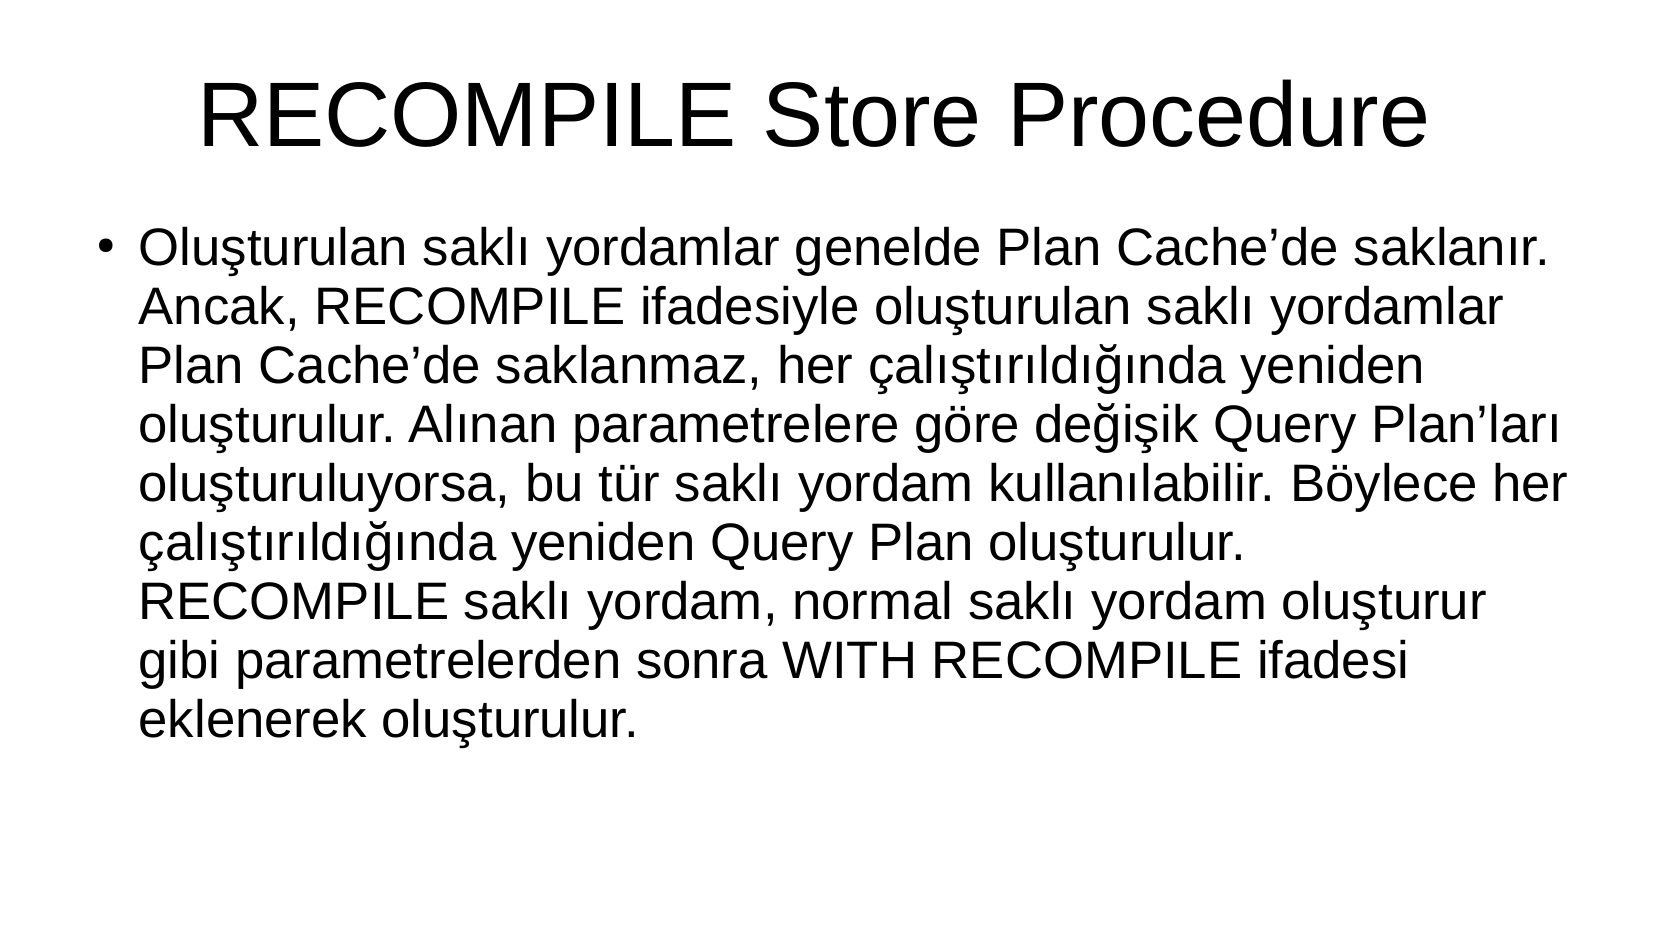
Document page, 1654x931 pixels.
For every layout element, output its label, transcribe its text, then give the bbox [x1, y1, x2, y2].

title RECOMPILE Store Procedure [82, 37, 1571, 193]
list Oluşturulan saklı yordamlar genelde Plan Cache’de saklanır. Ancak, RECOMPILE ifadesiyle oluşturulan saklı yordamlar Plan Cache’de saklanmaz, her çalıştırıldığında yeniden oluşturulur. Alınan parametrelere göre değişik Query Plan’ları oluşturuluyorsa, bu tür saklı yordam kullanılabilir. Böylece her çalıştırıldığında yeniden Query Plan oluşturulur. RECOMPILE saklı yordam, normal saklı yordam oluşturur gibi parametrelerden sonra WITH RECOMPILE ifadesi eklenerek oluşturulur. [82, 217, 1571, 758]
